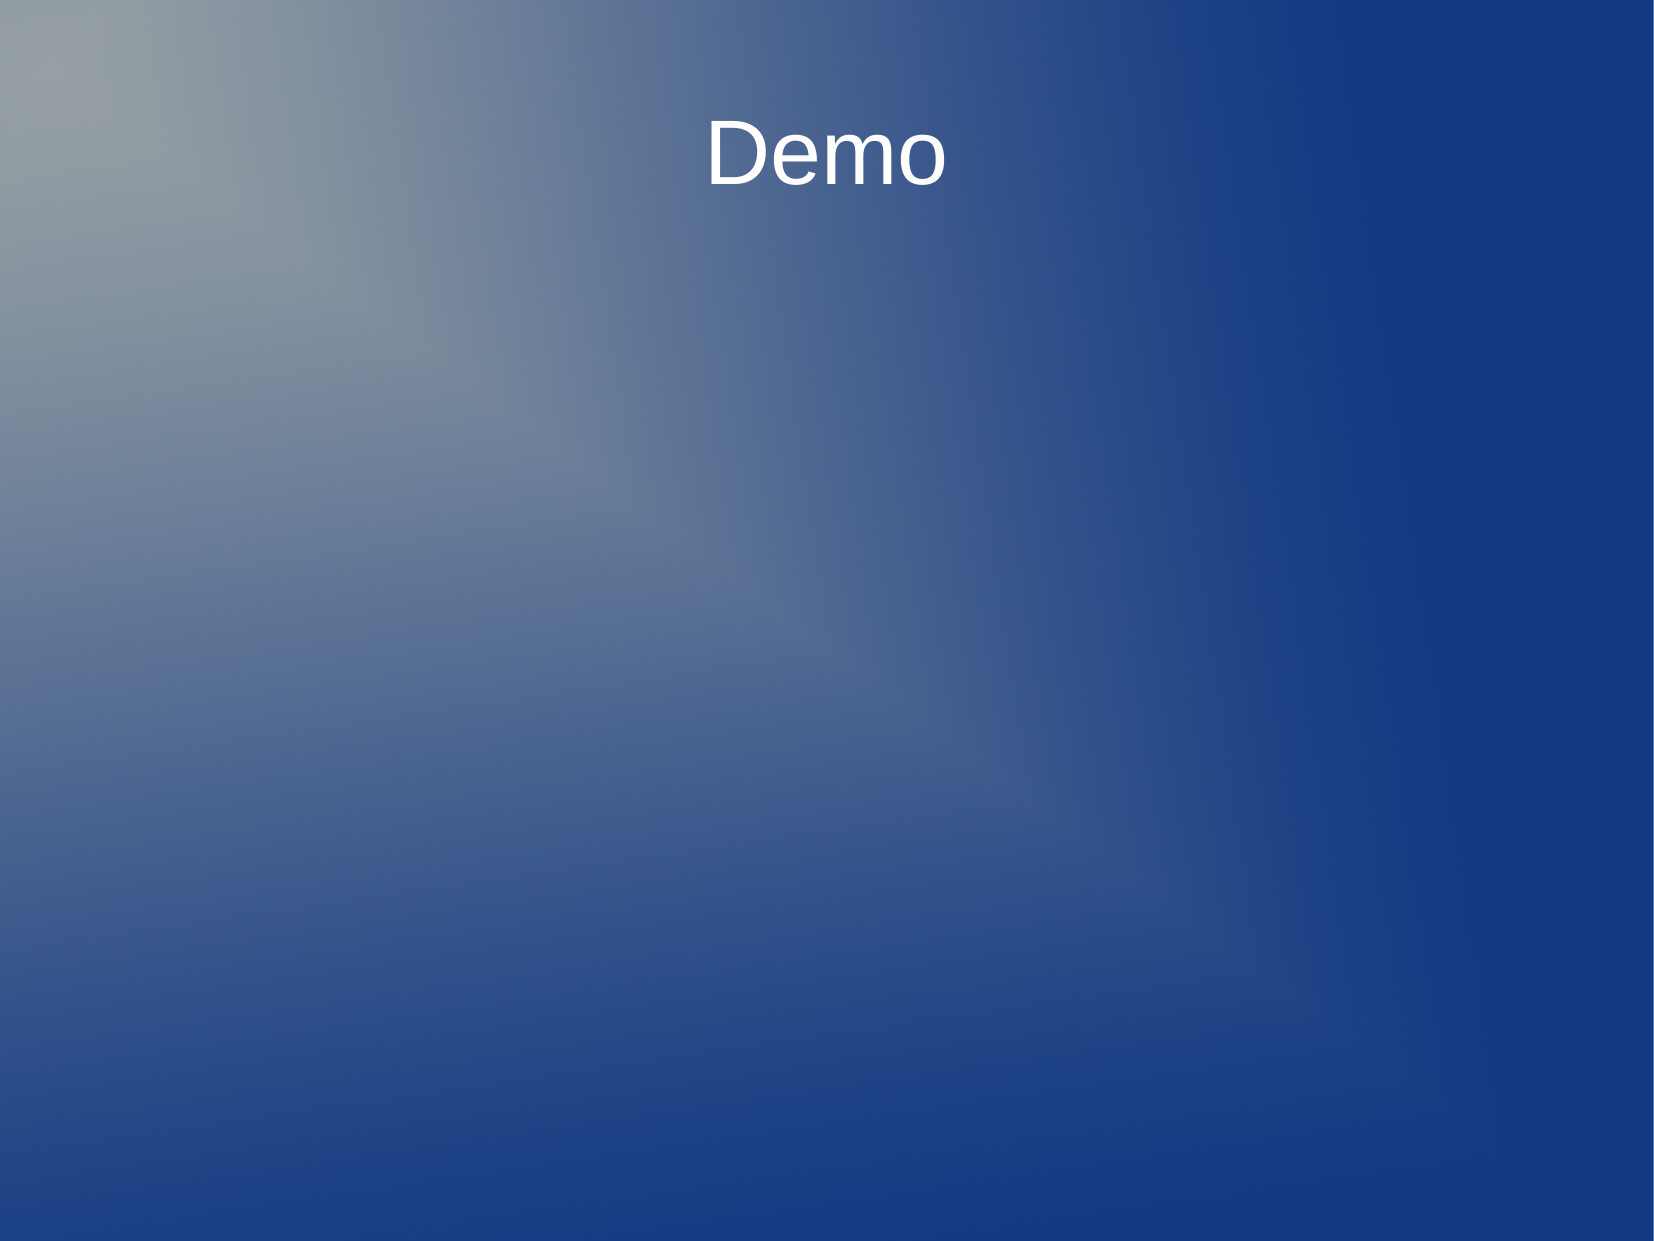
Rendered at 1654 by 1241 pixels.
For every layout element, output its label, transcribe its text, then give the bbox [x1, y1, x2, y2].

picture [0, 0, 1654, 1241]
title Demo [82, 49, 1571, 257]
